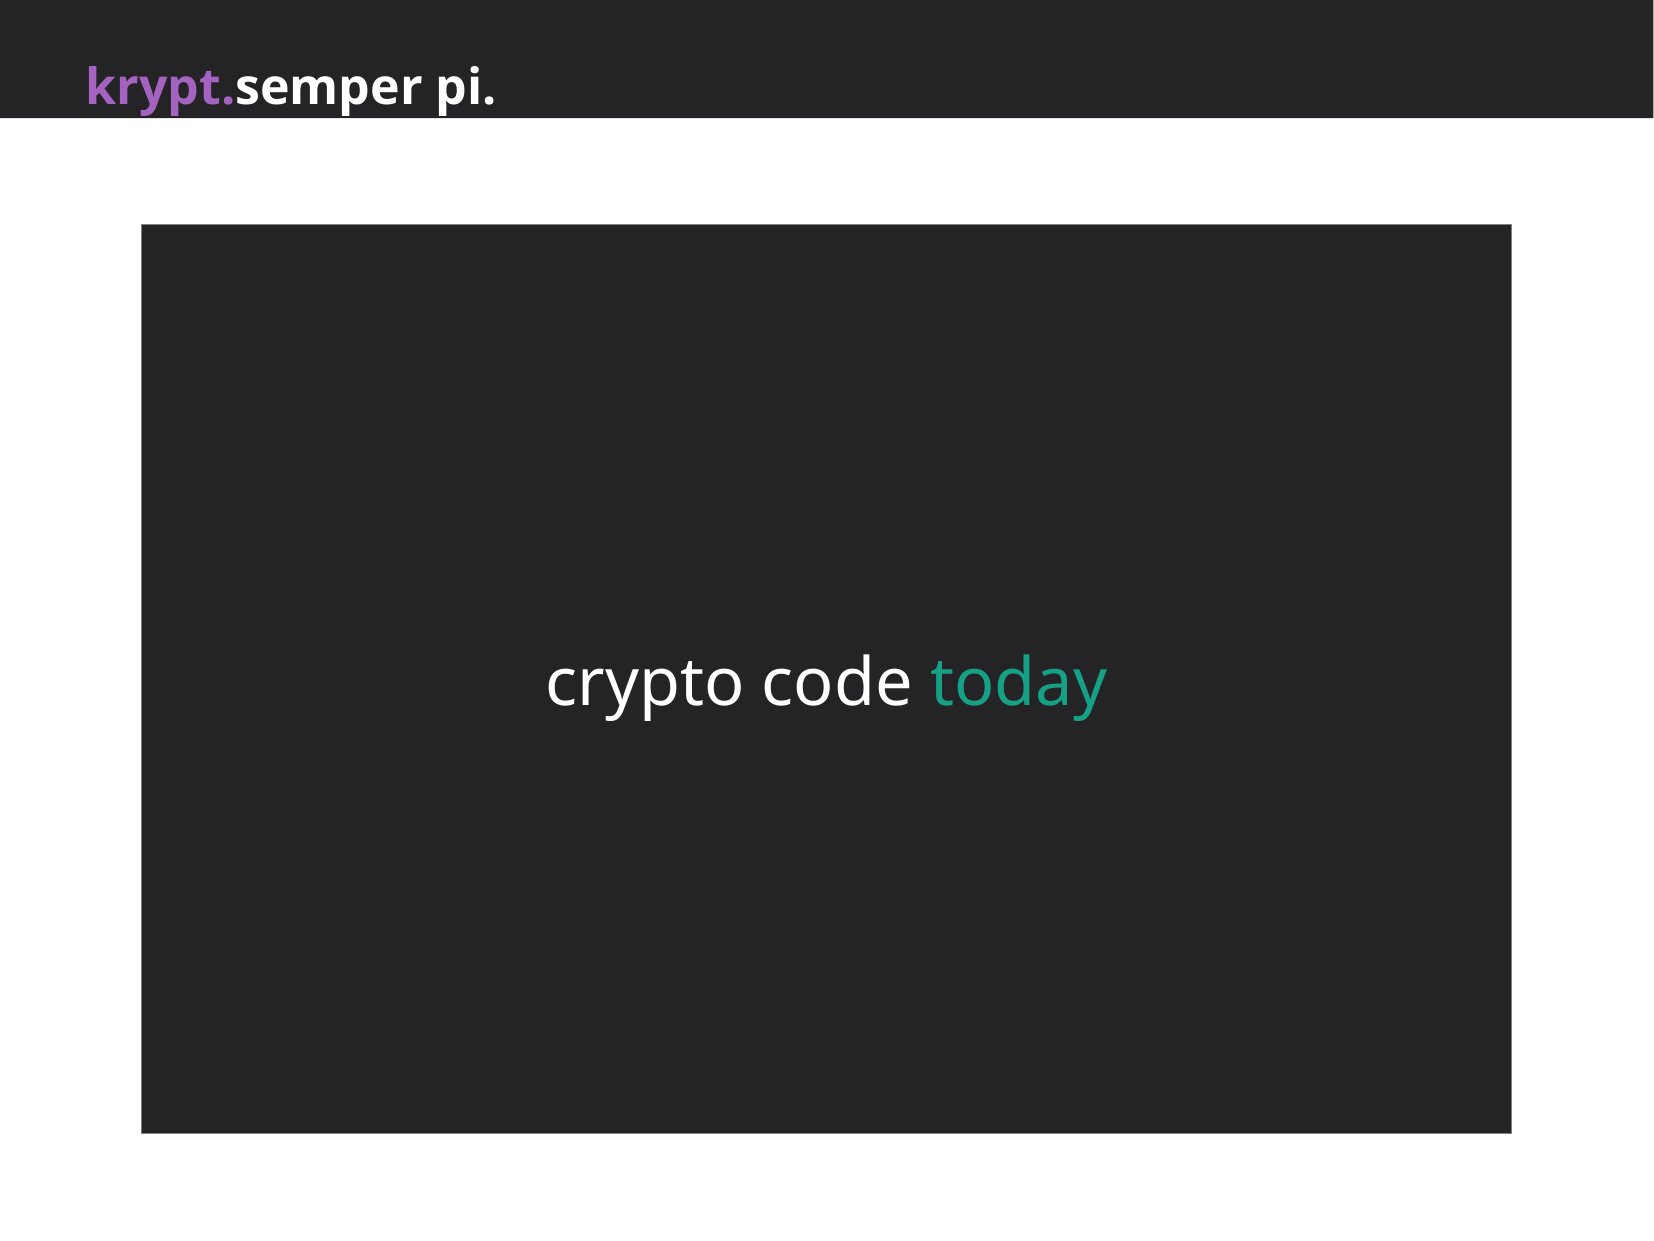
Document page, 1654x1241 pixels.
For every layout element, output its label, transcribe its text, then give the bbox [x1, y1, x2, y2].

text_box krypt.semper pi. [70, 43, 544, 119]
text_box crypto code today [141, 224, 1512, 1134]
text_box [0, 0, 1654, 119]
